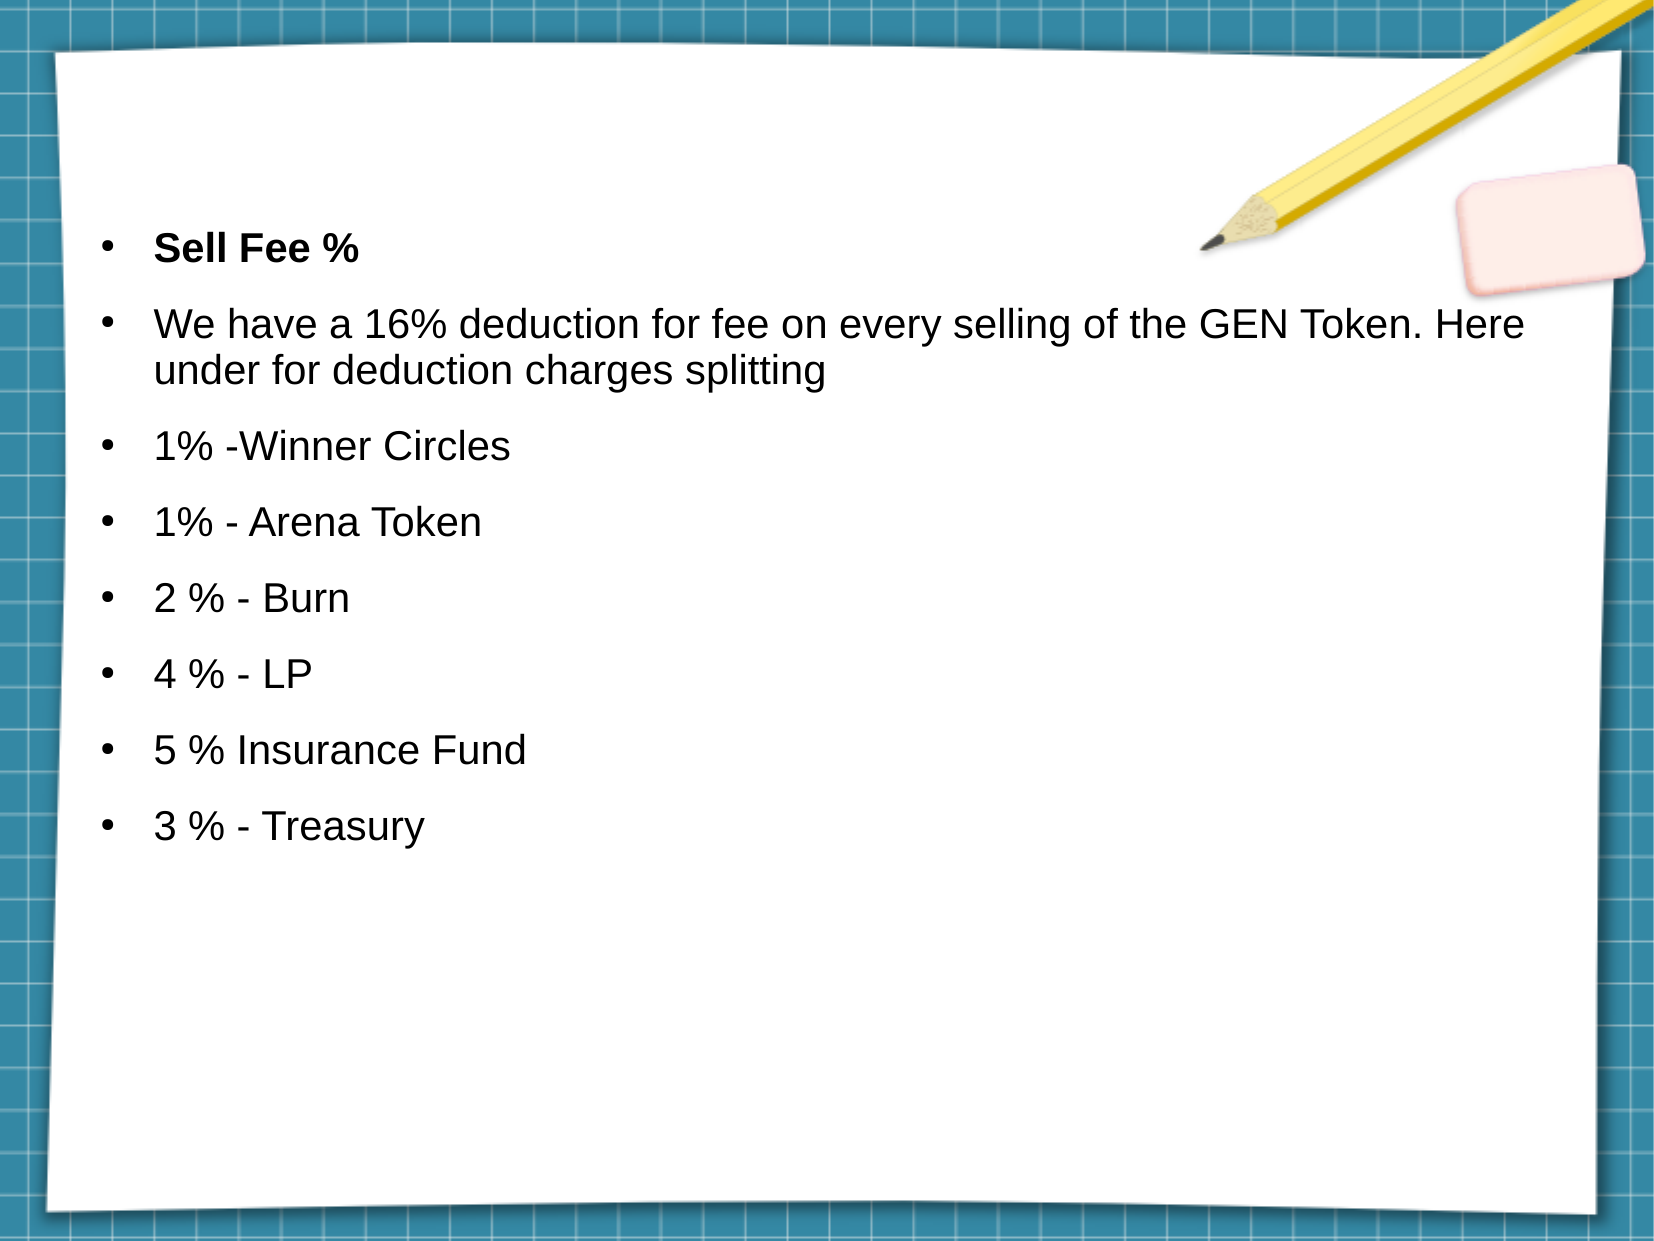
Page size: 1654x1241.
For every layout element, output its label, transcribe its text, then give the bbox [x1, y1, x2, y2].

list Sell Fee % We have a 16% deduction for fee on every selling of the GEN Token. Here under for deduction charges splitting 1% -Winner Circles 1% - Arena Token 2 % - Burn 4 % - LP 5 % Insurance Fund 3 % - Treasury [82, 120, 1571, 1156]
picture [0, 0, 1654, 1241]
